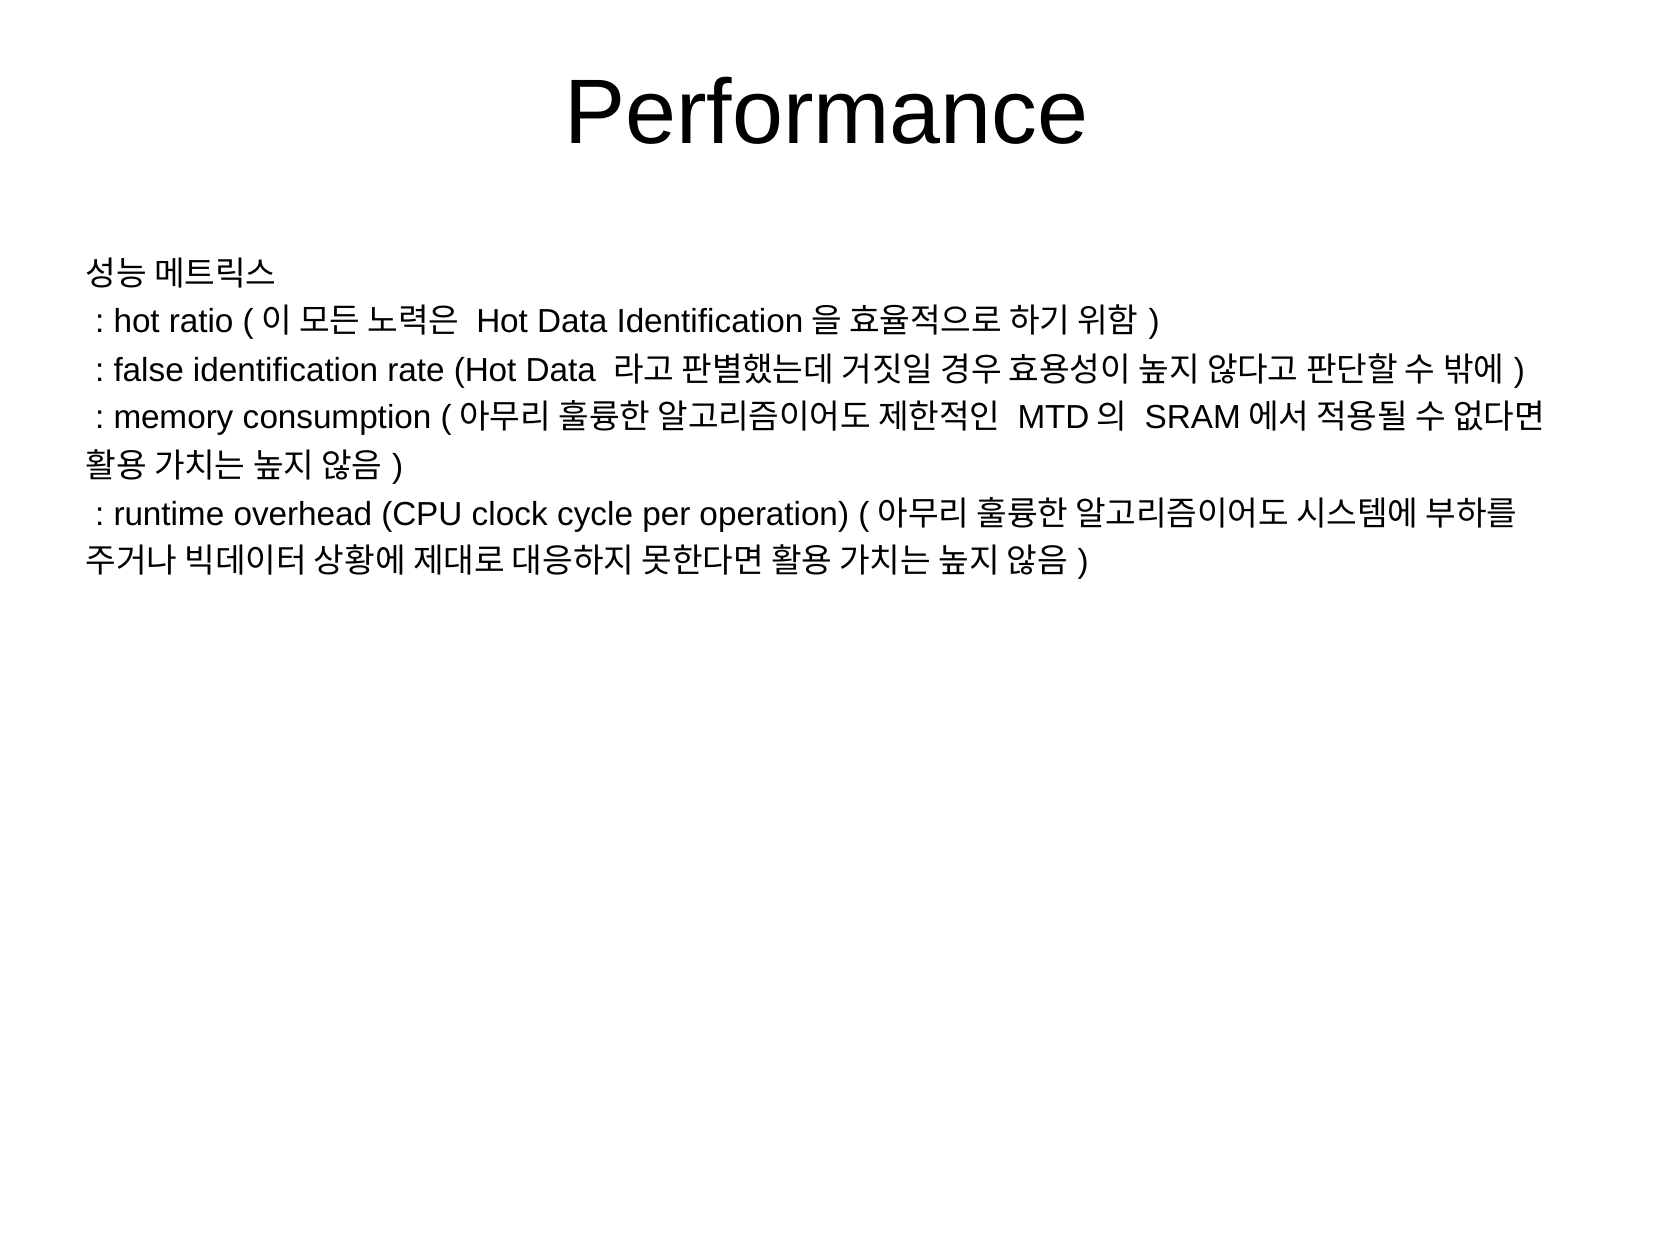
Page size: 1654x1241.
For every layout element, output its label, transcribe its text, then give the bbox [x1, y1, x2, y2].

title Performance [82, 8, 1571, 216]
text_box 성능 메트릭스 : hot ratio (이 모든 노력은 Hot Data Identification을 효율적으로 하기 위함) : false identification rate (Hot Data 라고 판별했는데 거짓일 경우 효용성이 높지 않다고 판단할 수 밖에) : memory consumption (아무리 훌륭한 알고리즘이어도 제한적인 MTD의 SRAM에서 적용될 수 없다면 활용 가치는 높지 않음) : runtime overhead (CPU clock cycle per operation) (아무리 훌륭한 알고리즘이어도 시스템에 부하를 주거나 빅데이터 상황에 제대로 대응하지 못한다면 활용 가치는 높지 않음) [70, 239, 1564, 638]
